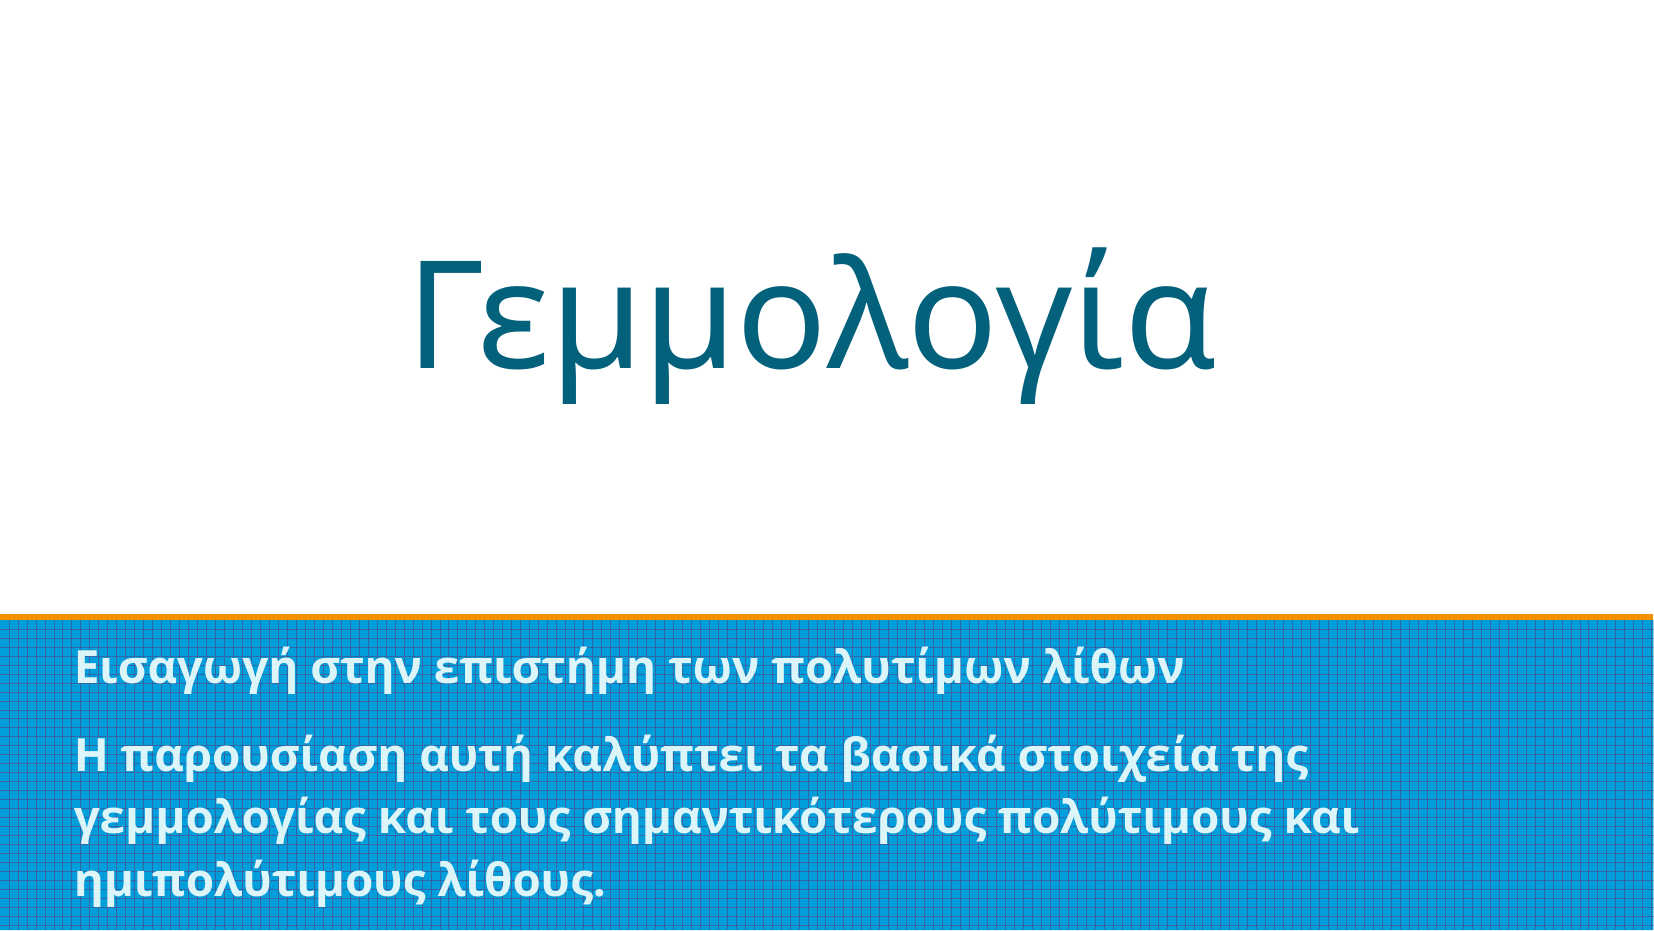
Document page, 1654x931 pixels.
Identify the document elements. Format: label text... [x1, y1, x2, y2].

subtitle Εισαγωγή στην επιστήμη των πολυτίμων λίθων Η παρουσίαση αυτή καλύπτει τα βασικά στοιχεία της γεμμολογίας και τους σημαντικότερους πολύτιμους και ημιπολύτιμους λίθους. [73, 634, 1551, 918]
title Γεμμολογία [73, 44, 1551, 576]
